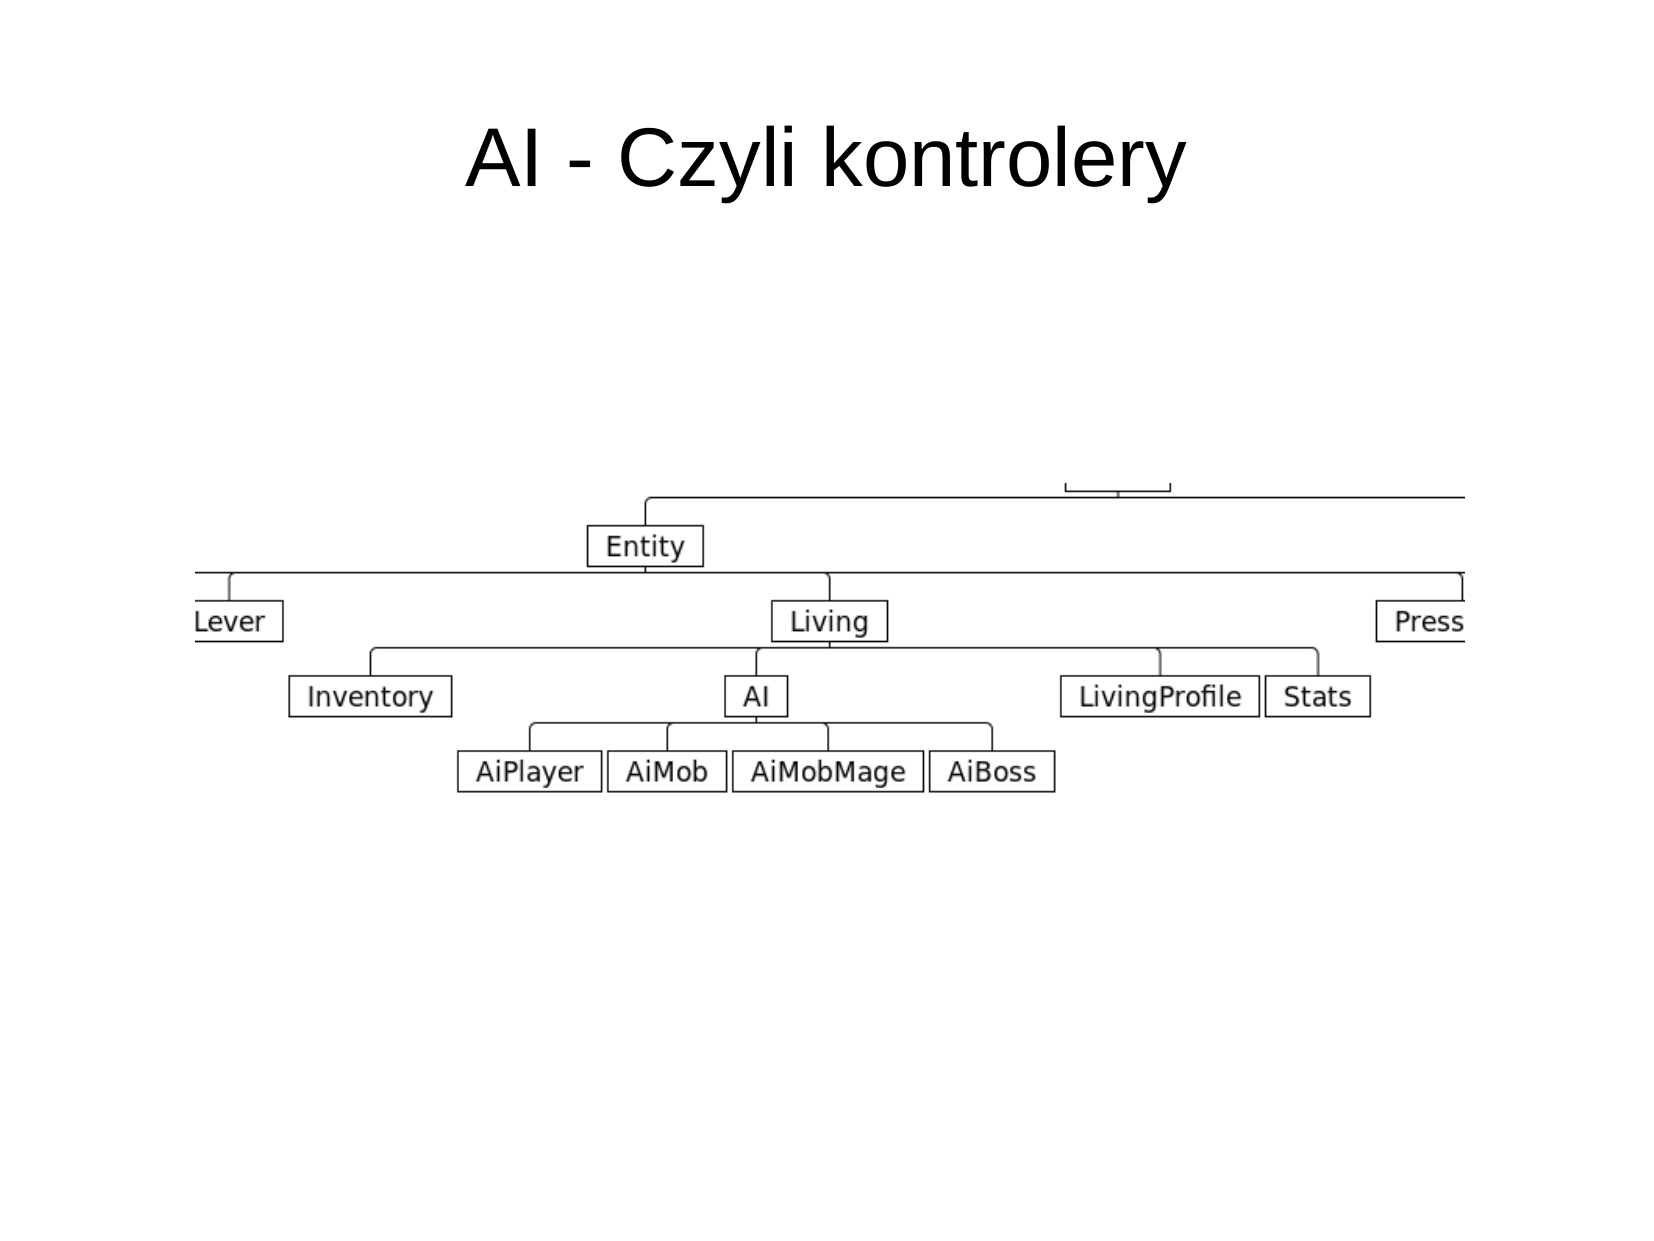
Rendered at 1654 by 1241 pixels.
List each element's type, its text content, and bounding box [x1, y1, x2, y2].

text_box AI - Czyli kontrolery [82, 49, 1571, 256]
picture [195, 483, 1465, 810]
